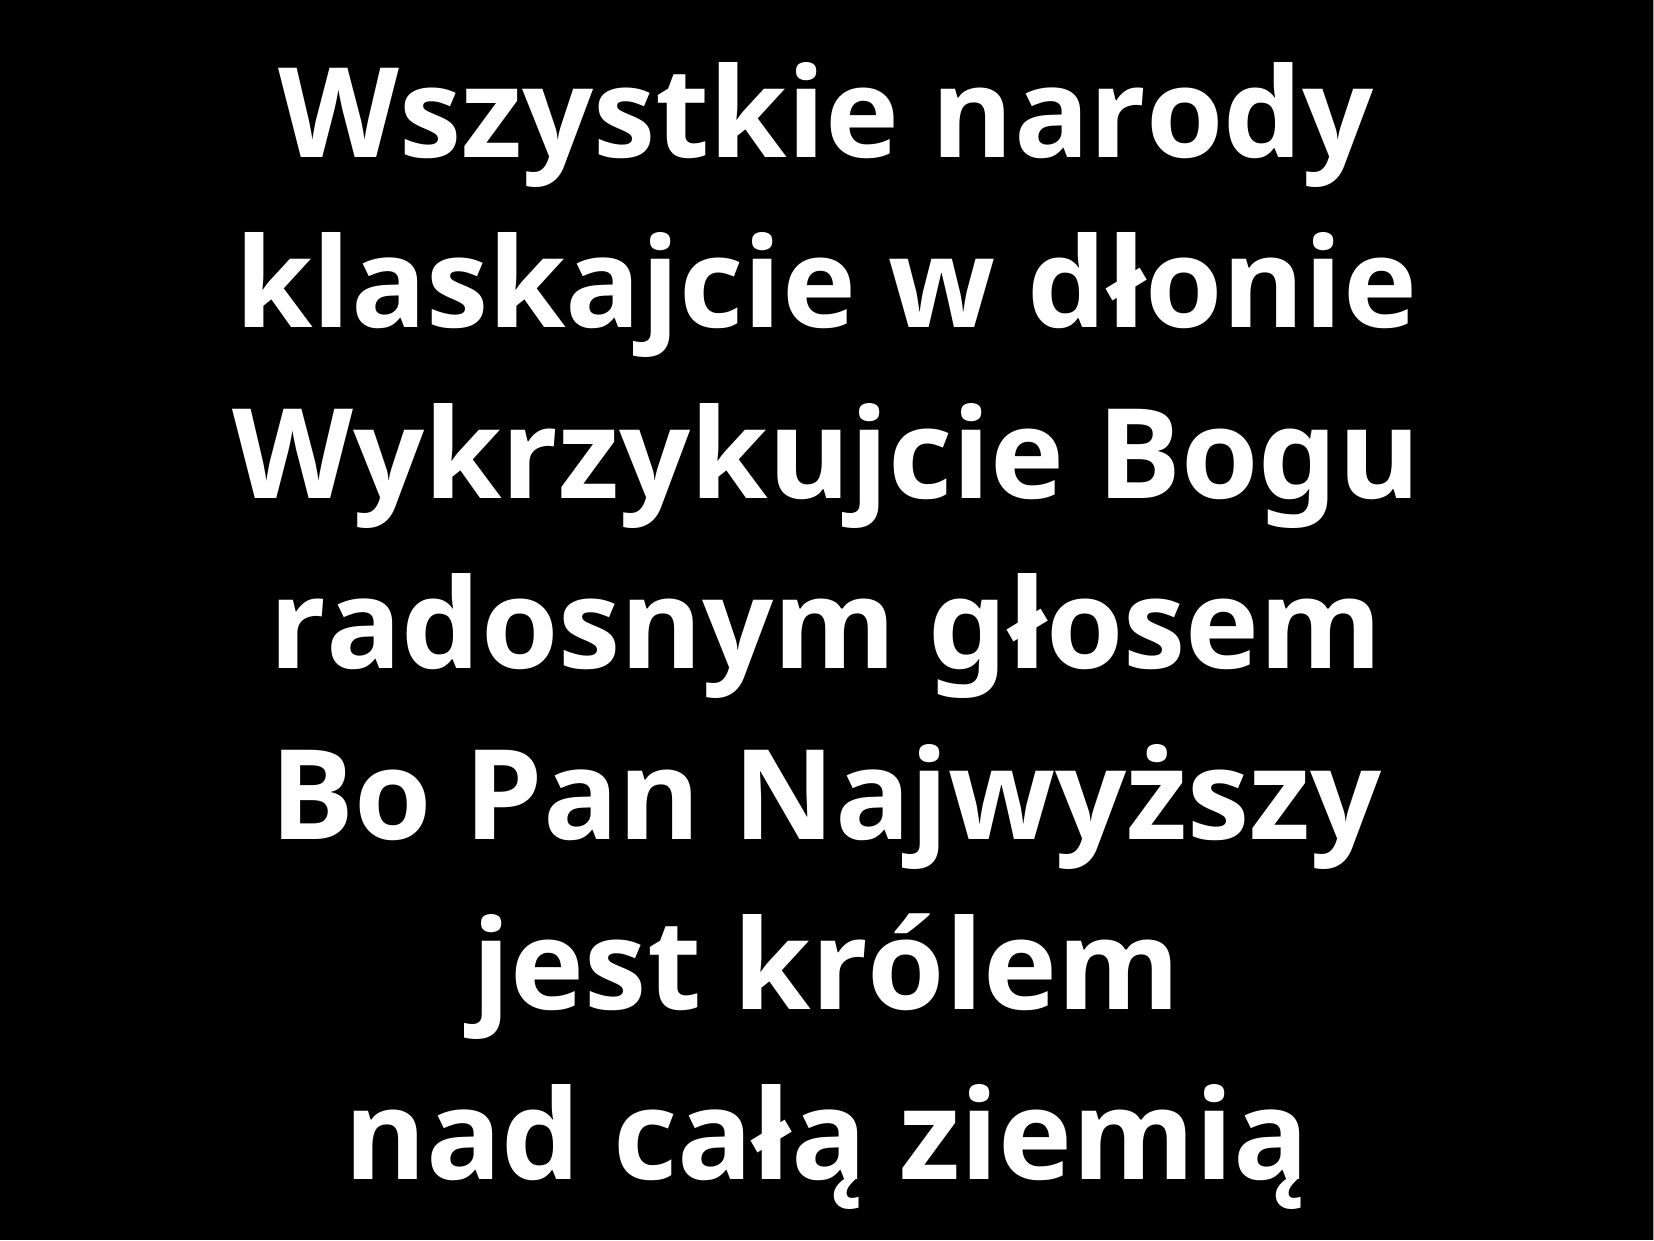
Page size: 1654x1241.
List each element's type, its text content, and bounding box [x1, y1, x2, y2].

title Wszystkie narody klaskajcie w dłonie Wykrzykujcie Bogu radosnym głosem Bo Pan Najwyższy jest królem nad całą ziemią [0, 0, 1654, 1241]
